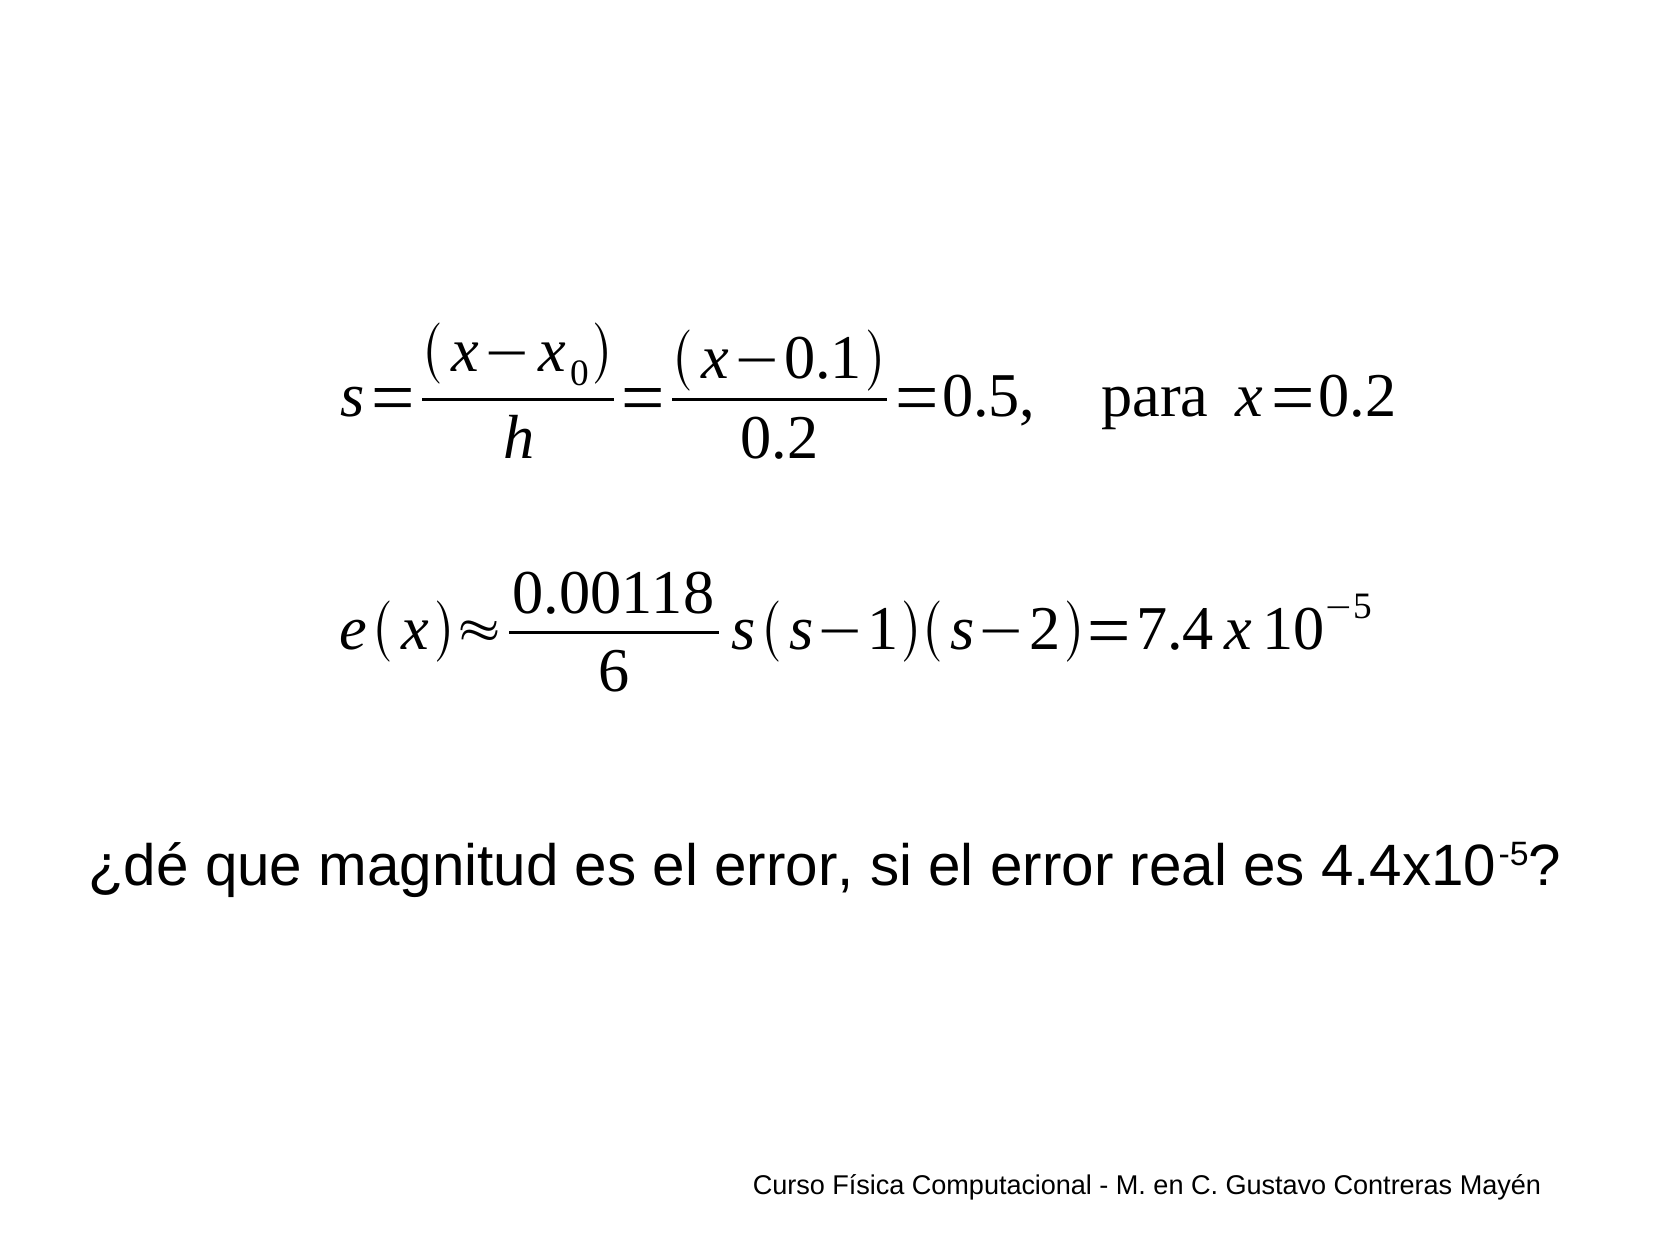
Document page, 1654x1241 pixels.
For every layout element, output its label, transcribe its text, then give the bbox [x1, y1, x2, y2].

chart [331, 314, 1404, 473]
text_box ¿dé que magnitud es el error, si el error real es 4.4x10-5? [88, 821, 1577, 1040]
chart [331, 557, 1378, 706]
